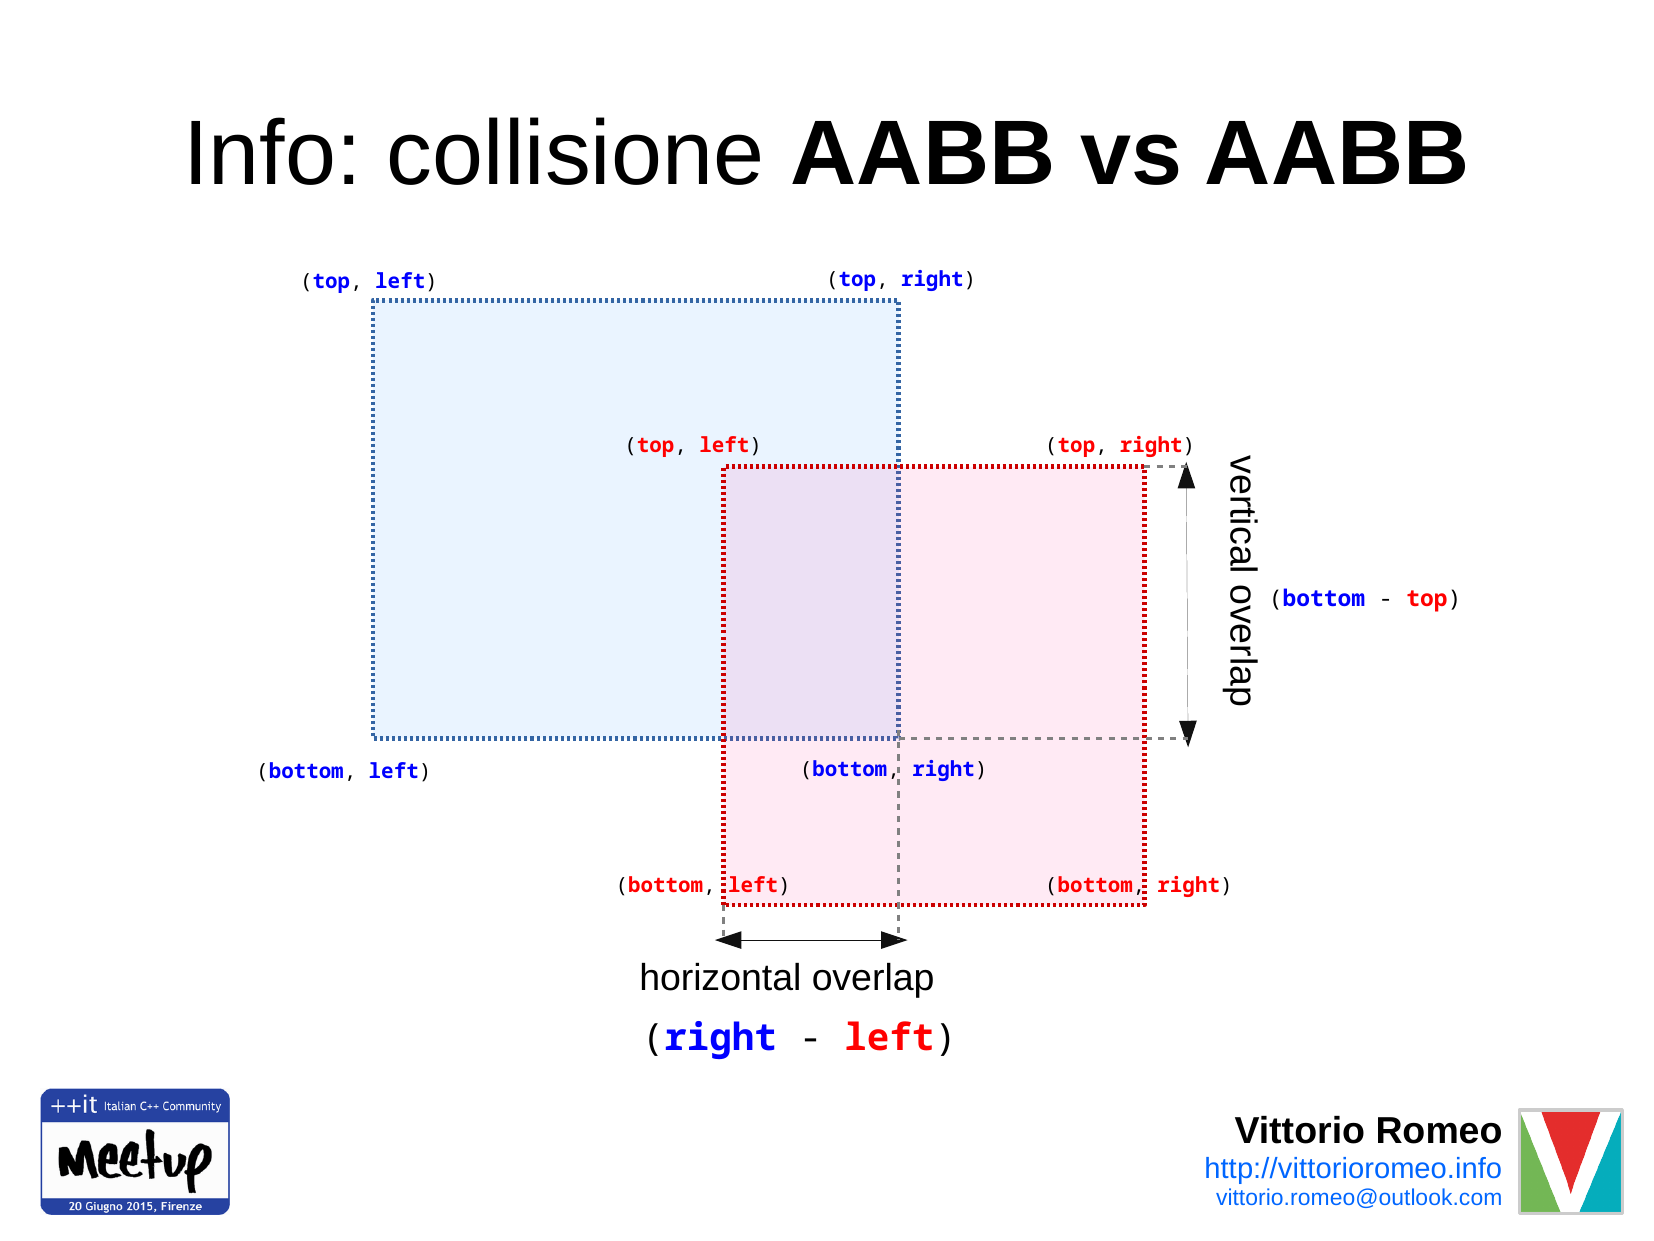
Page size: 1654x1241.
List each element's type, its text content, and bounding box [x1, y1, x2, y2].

picture [1521, 1112, 1621, 1212]
text_box (bottom - top) [1254, 574, 1571, 628]
text_box vertical overlap [1205, 465, 1273, 770]
text_box (bottom, right) [784, 747, 1031, 790]
text_box (top, right) [811, 256, 1031, 299]
text_box (top, left) [285, 258, 468, 301]
text_box horizontal overlap [624, 948, 1005, 1016]
text_box (bottom, left) [600, 863, 847, 906]
text_box (top, left) [609, 423, 856, 465]
text_box (top, right) [1030, 423, 1276, 465]
text_box (right - left) [627, 1003, 998, 1065]
title Info: collisione AABB vs AABB [82, 49, 1571, 257]
text_box (bottom, right) [1030, 863, 1276, 906]
text_box [372, 300, 1145, 906]
picture [40, 1088, 230, 1215]
text_box (bottom, left) [241, 749, 487, 792]
